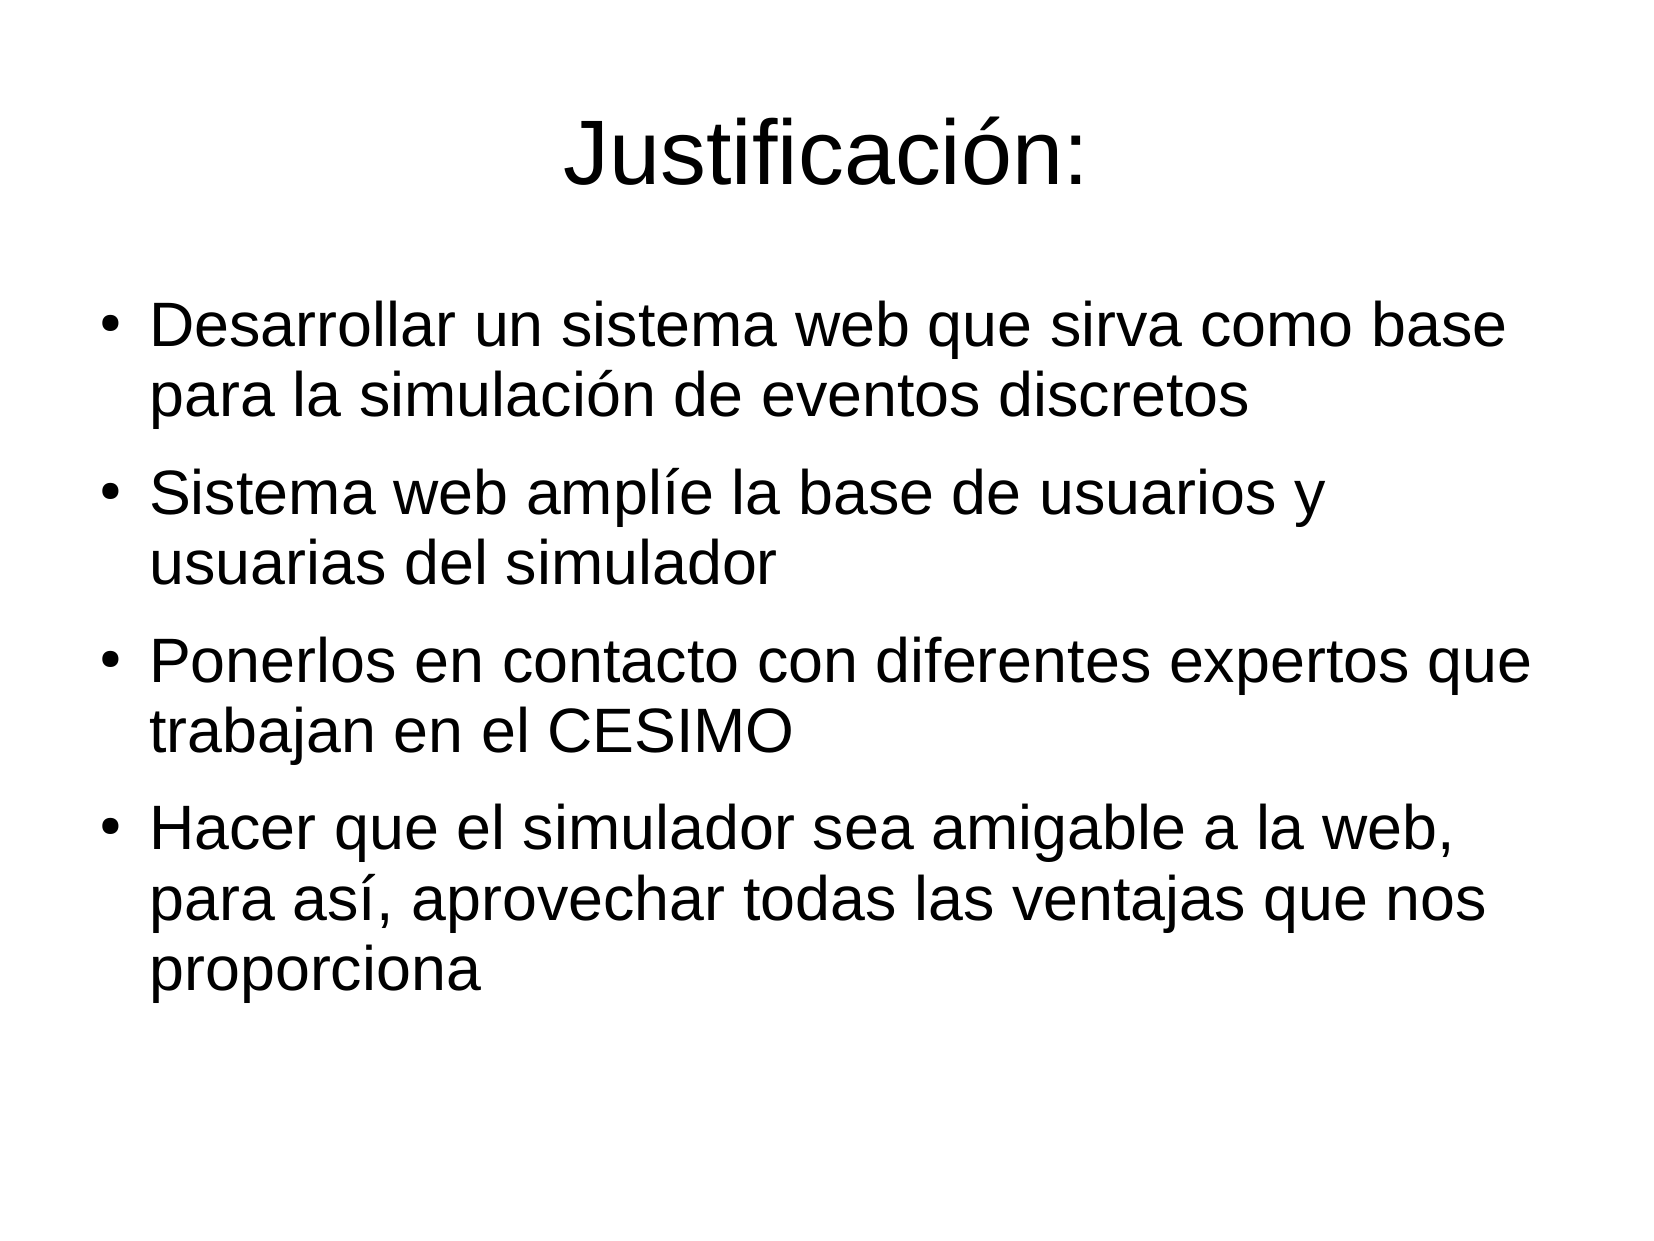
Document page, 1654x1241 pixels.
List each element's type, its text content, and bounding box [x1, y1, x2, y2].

list Desarrollar un sistema web que sirva como base para la simulación de eventos discretos Sistema web amplíe la base de usuarios y usuarias del simulador Ponerlos en contacto con diferentes expertos que trabajan en el CESIMO Hacer que el simulador sea amigable a la web, para así, aprovechar todas las ventajas que nos proporciona [82, 290, 1571, 1010]
title Justificación: [82, 49, 1571, 257]
